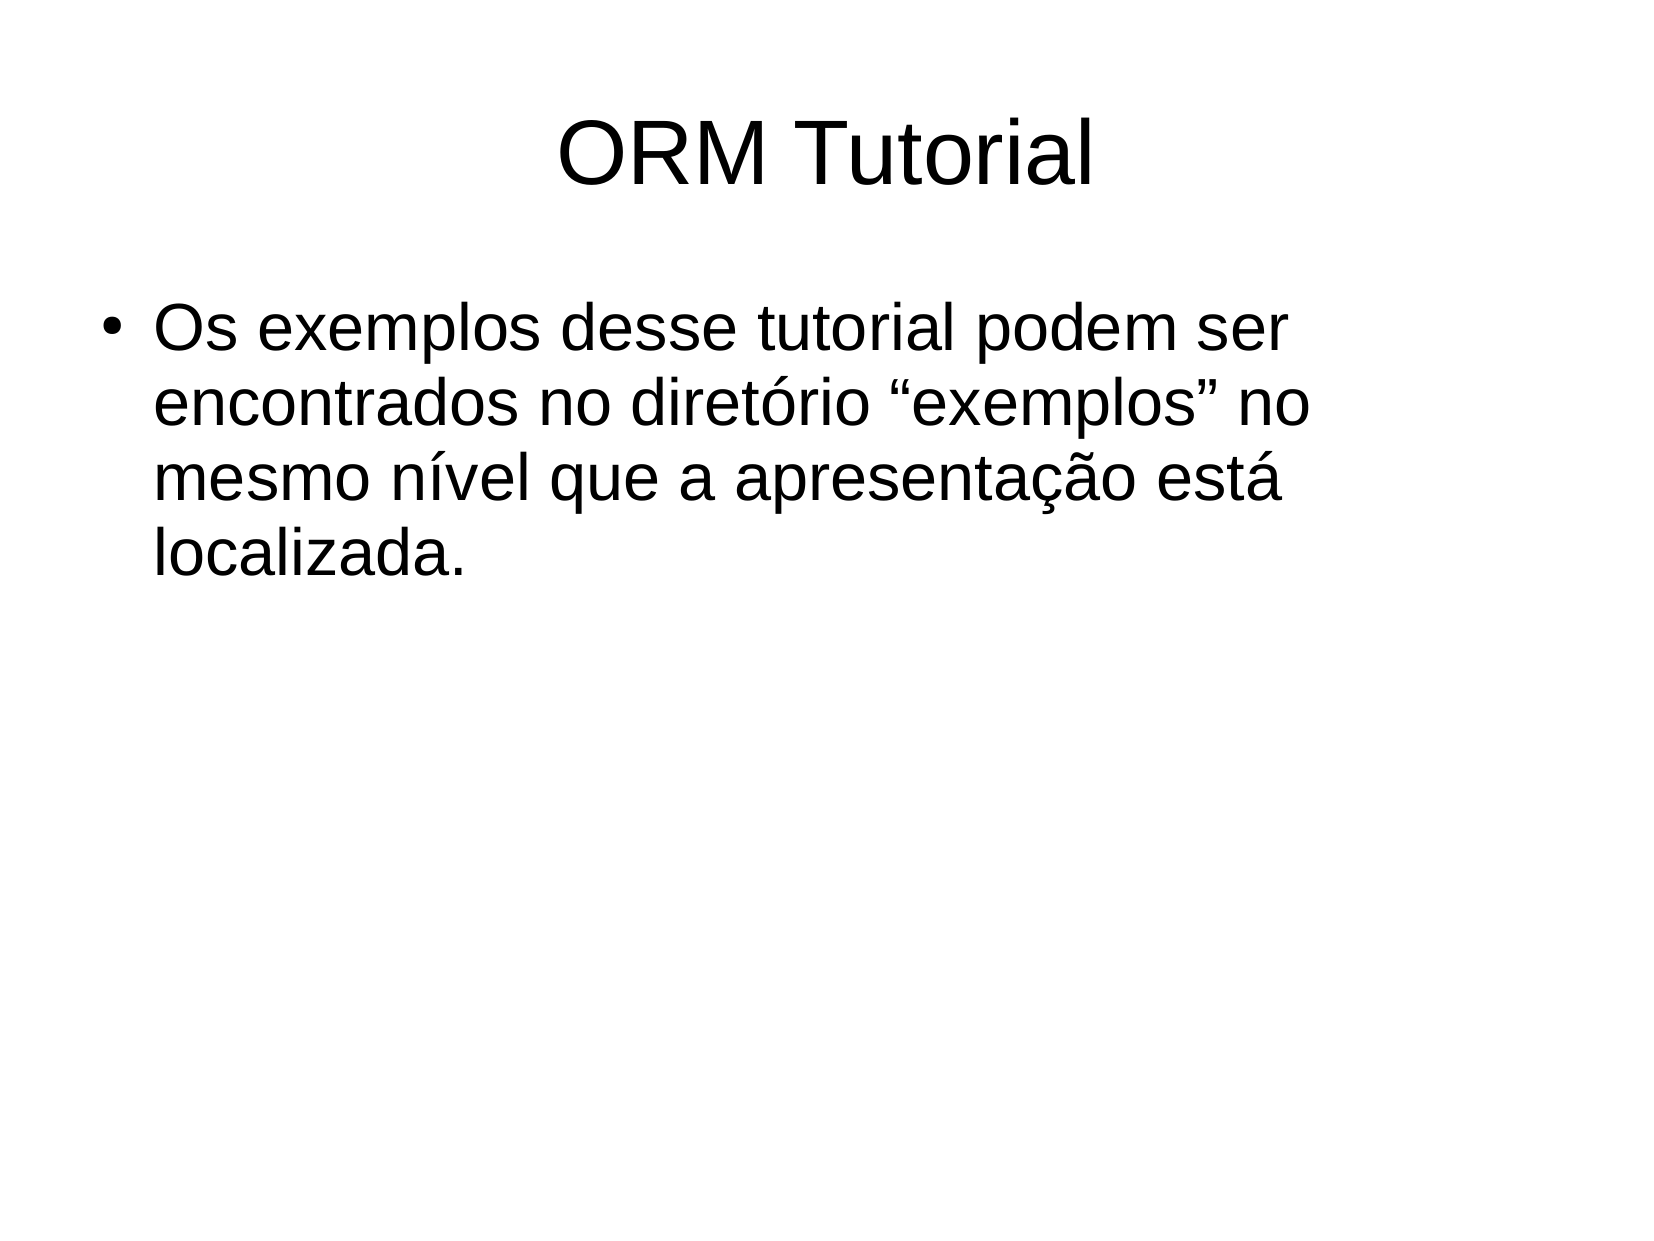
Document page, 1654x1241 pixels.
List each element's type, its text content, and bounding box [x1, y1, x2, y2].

list Os exemplos desse tutorial podem ser encontrados no diretório “exemplos” no mesmo nível que a apresentação está localizada. [82, 290, 1538, 1010]
title ORM Tutorial [82, 49, 1571, 257]
